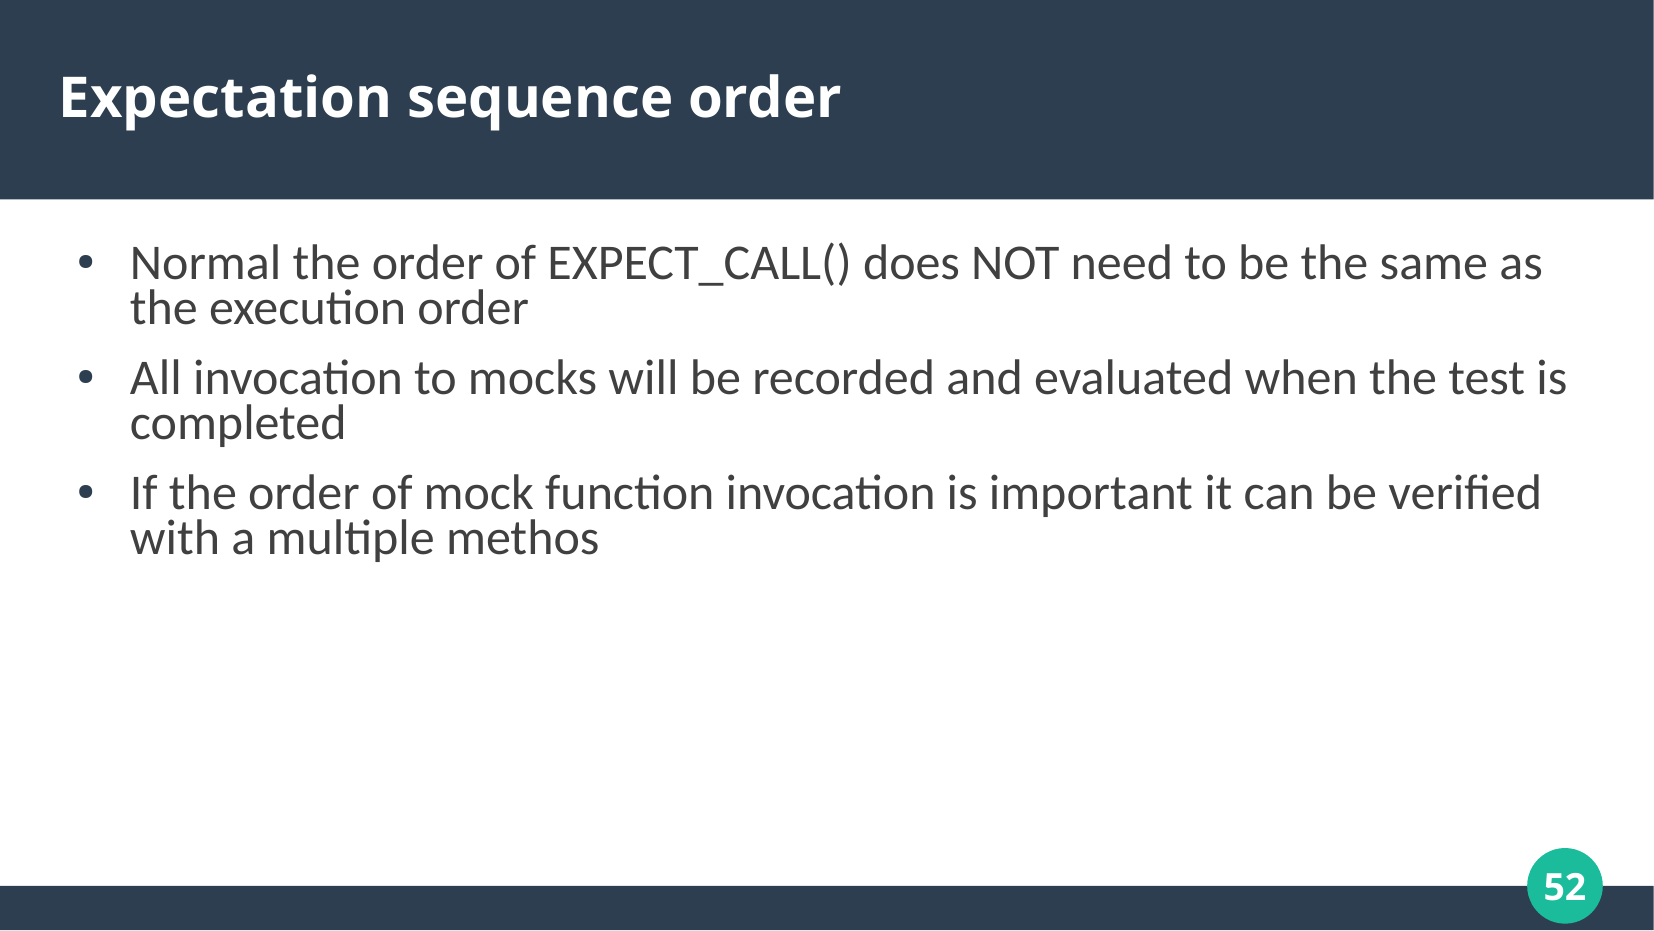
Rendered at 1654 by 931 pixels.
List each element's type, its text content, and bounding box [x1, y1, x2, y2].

title Expectation sequence order [59, 37, 1595, 155]
list Normal the order of EXPECT_CALL() does NOT need to be the same as the execution order All invocation to mocks will be recorded and evaluated when the test is completed If the order of mock function invocation is important it can be verified with a multiple methos [59, 243, 1595, 864]
